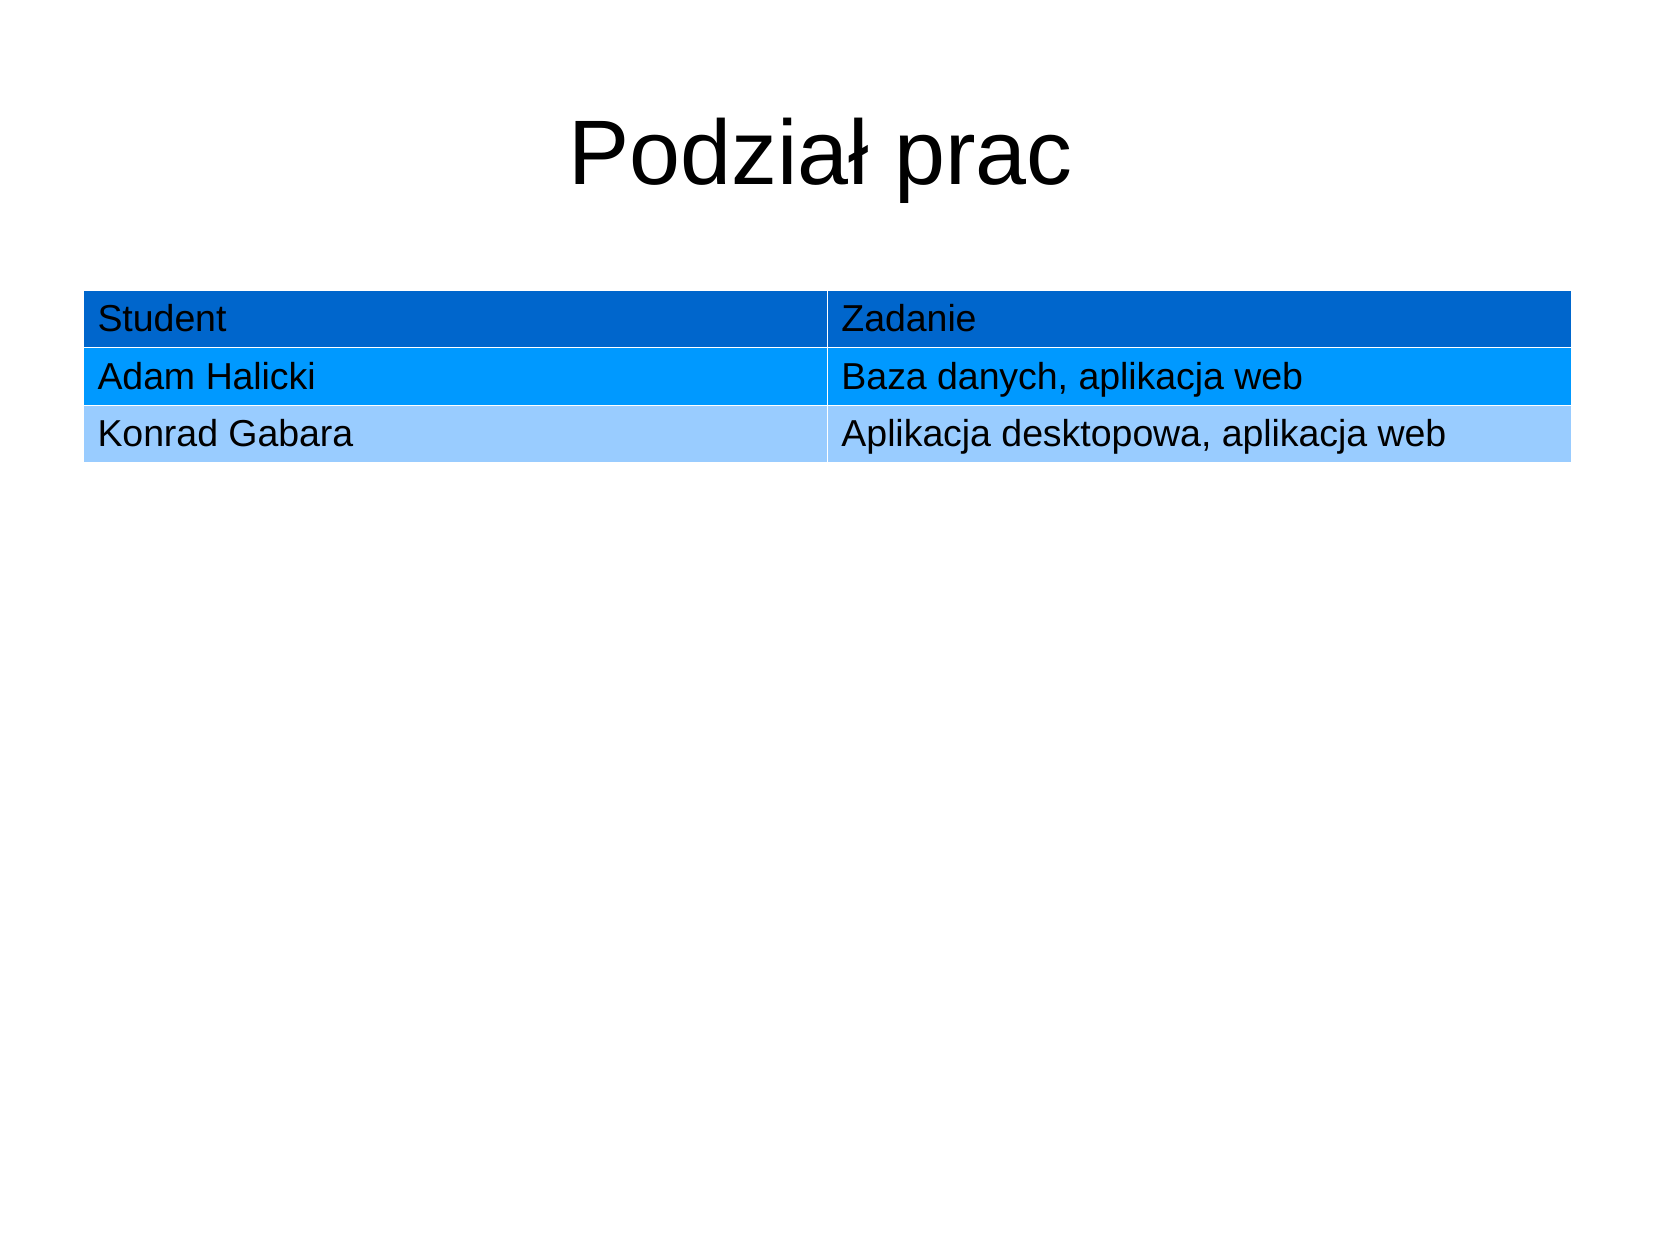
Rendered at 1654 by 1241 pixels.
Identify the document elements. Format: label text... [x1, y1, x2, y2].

table_cell Adam Halicki [84, 348, 827, 405]
table_cell Konrad Gabara [84, 406, 827, 462]
title Podział prac [82, 49, 1571, 257]
table_header Zadanie [828, 291, 1571, 347]
table_cell Aplikacja desktopowa, aplikacja web [828, 406, 1571, 462]
table_cell Baza danych, aplikacja web [828, 348, 1571, 405]
table_header Student [84, 291, 827, 347]
